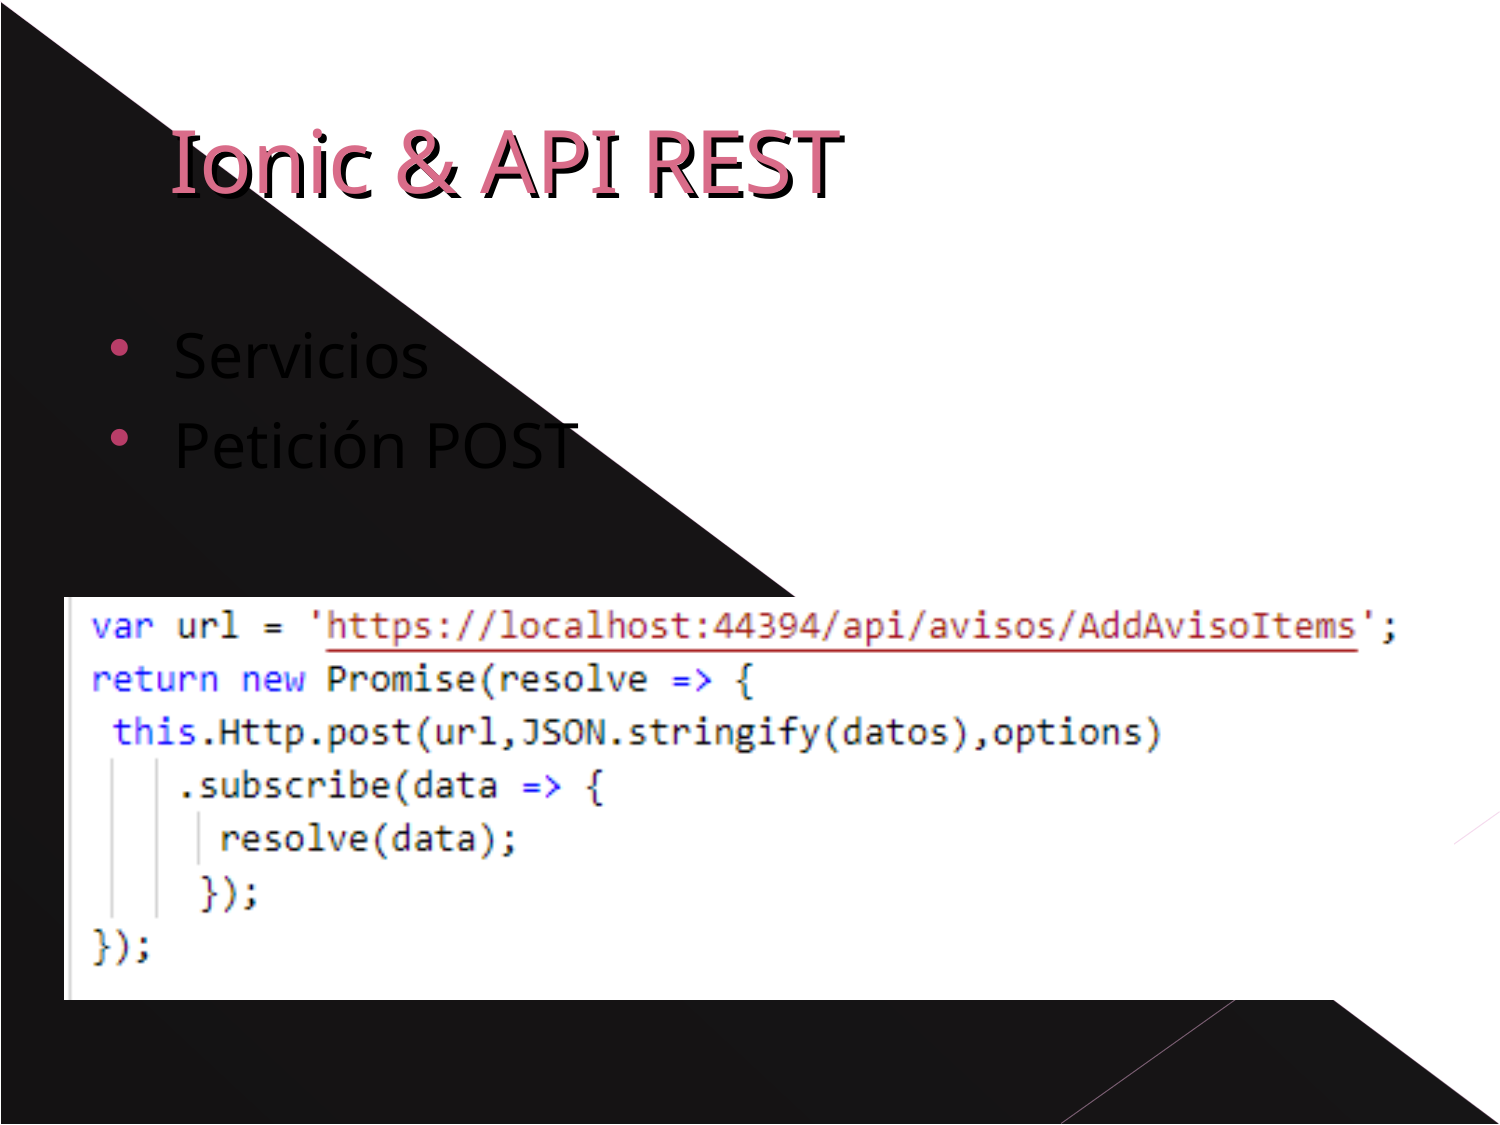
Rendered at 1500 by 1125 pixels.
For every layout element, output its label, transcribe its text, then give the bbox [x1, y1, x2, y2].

picture [64, 597, 1454, 1000]
title Ionic & API REST [75, 43, 1426, 274]
list Servicios Petición POST [75, 1000, 1426, 1059]
list Servicios Petición POST [75, 308, 1426, 597]
